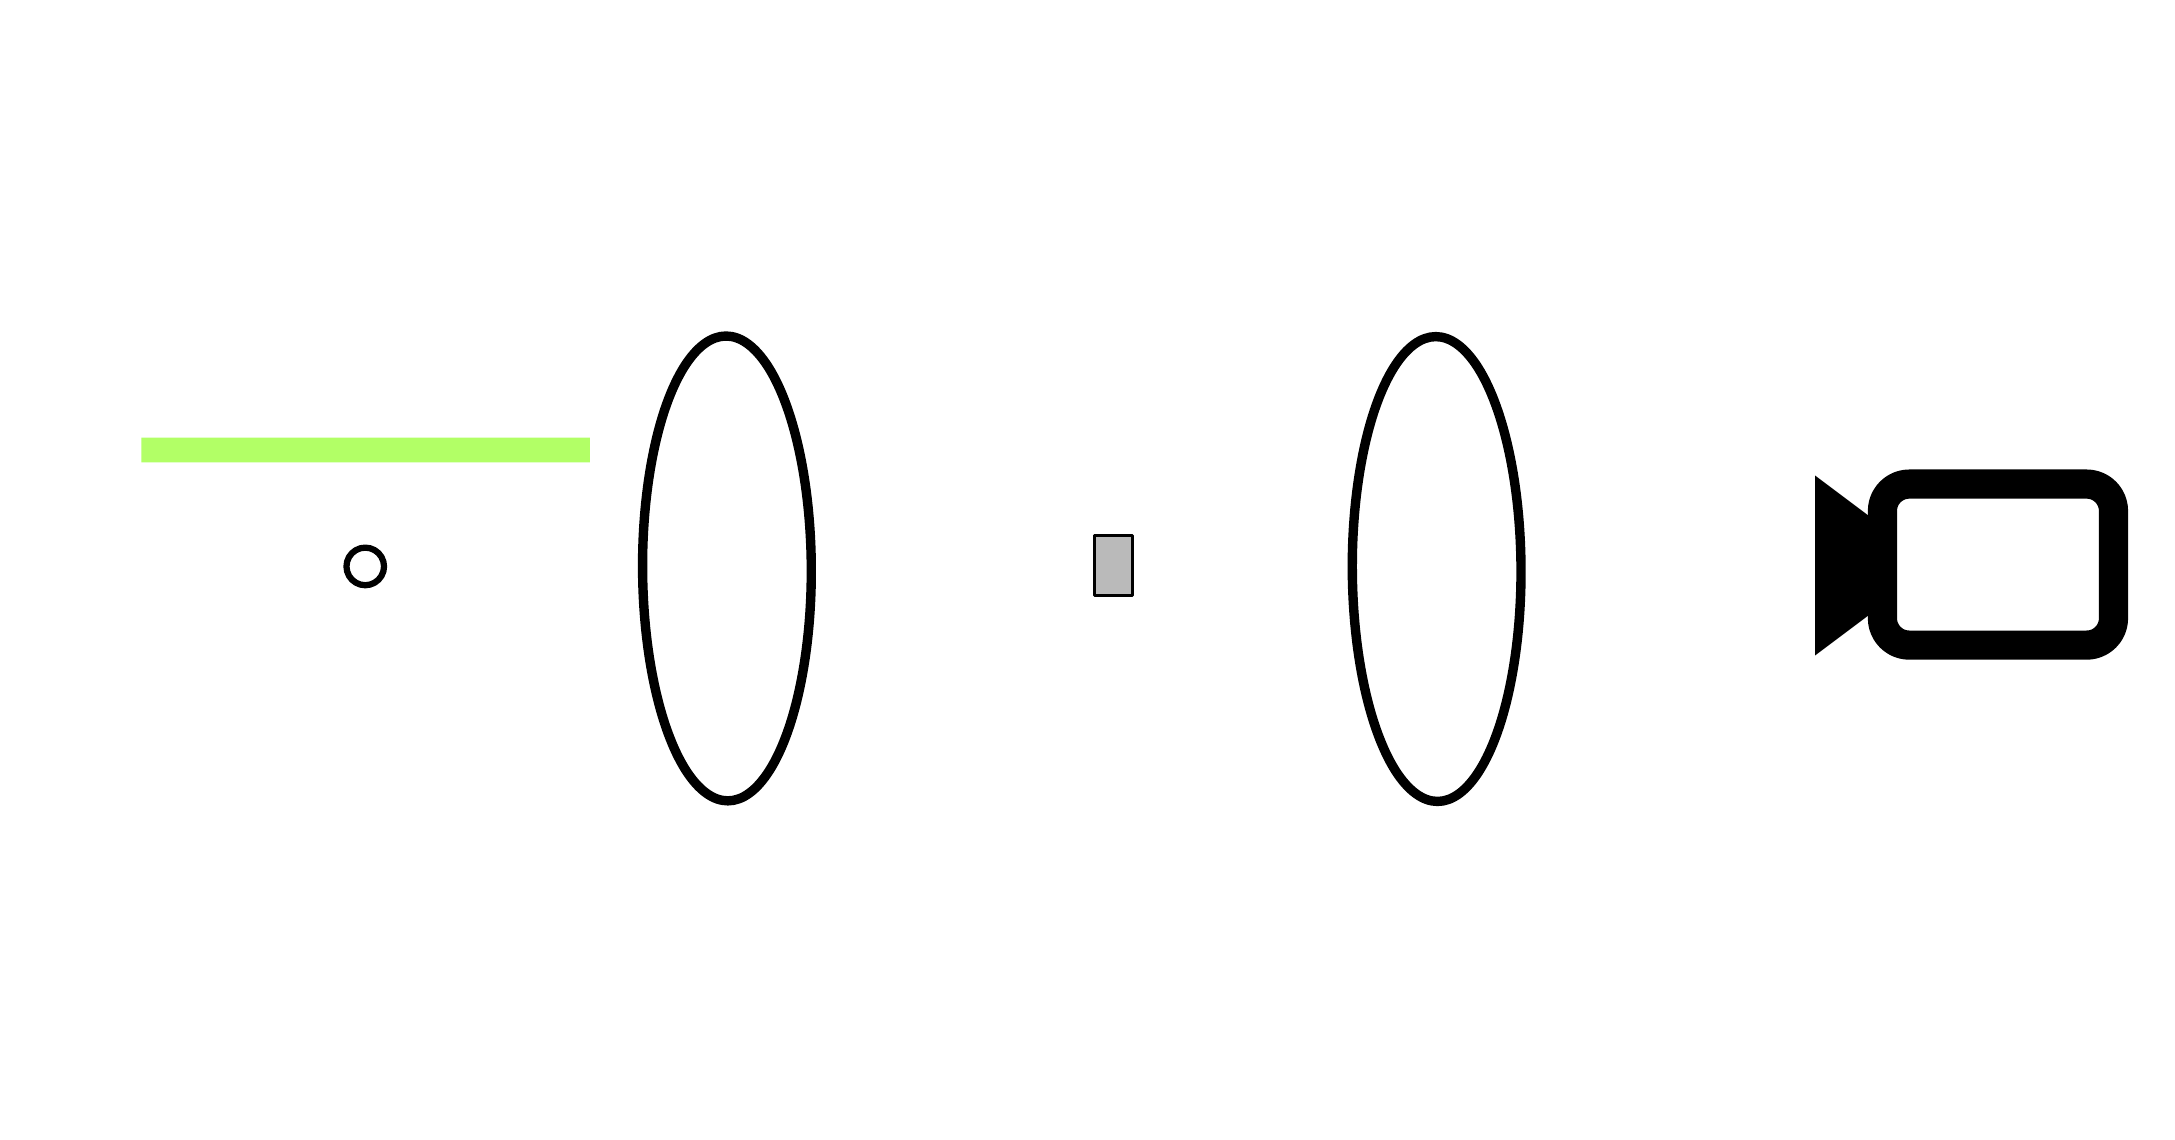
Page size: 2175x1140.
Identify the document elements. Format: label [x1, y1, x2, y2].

text_box [1882, 484, 2114, 646]
text_box [1815, 475, 1876, 656]
text_box [1094, 535, 1133, 596]
text_box [1352, 336, 1522, 802]
text_box [642, 336, 812, 801]
